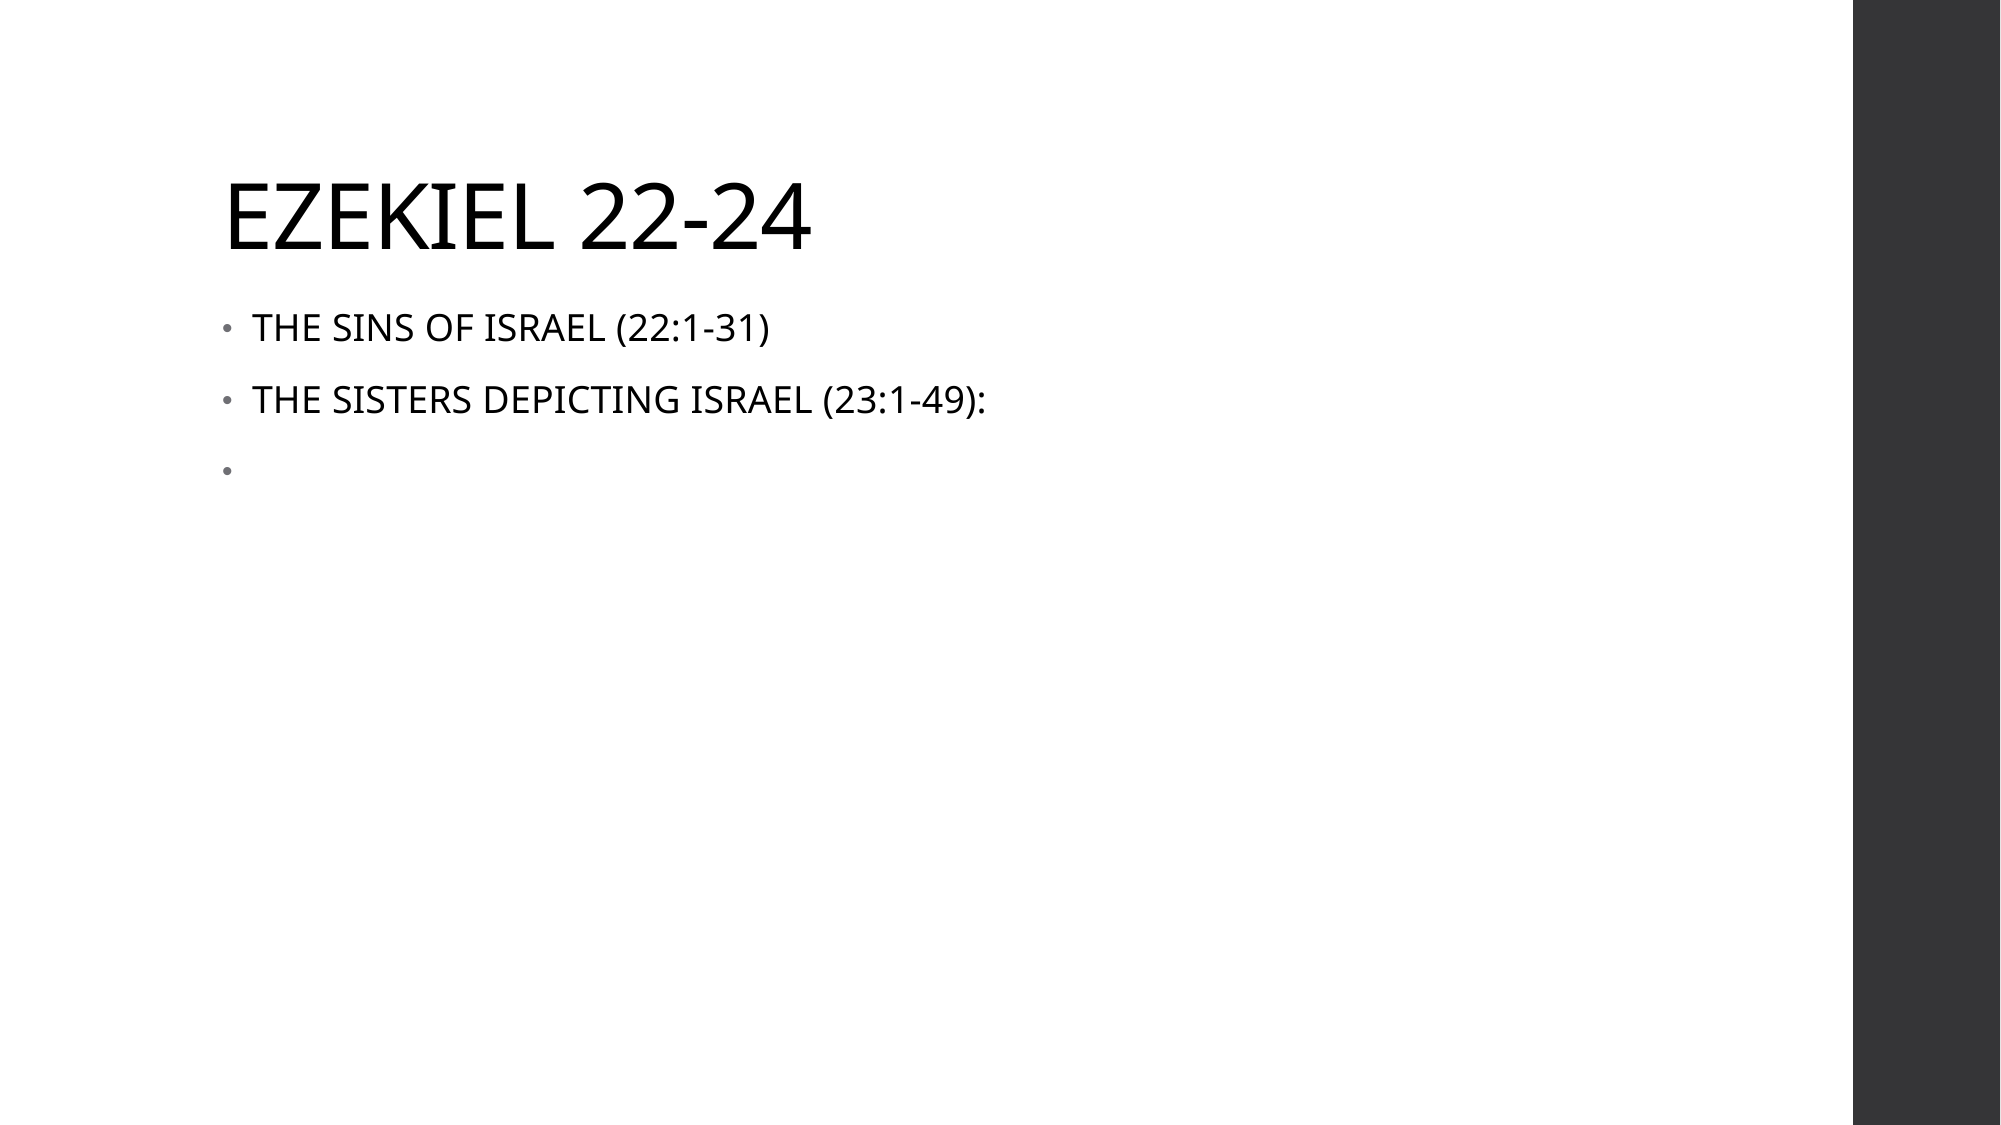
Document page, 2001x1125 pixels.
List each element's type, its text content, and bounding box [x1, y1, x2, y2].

list THE SINS OF ISRAEL (22:1-31) THE SISTERS DEPICTING ISRAEL (23:1-49): [206, 299, 1617, 1014]
title EZEKIEL 22-24 [206, 60, 1797, 278]
